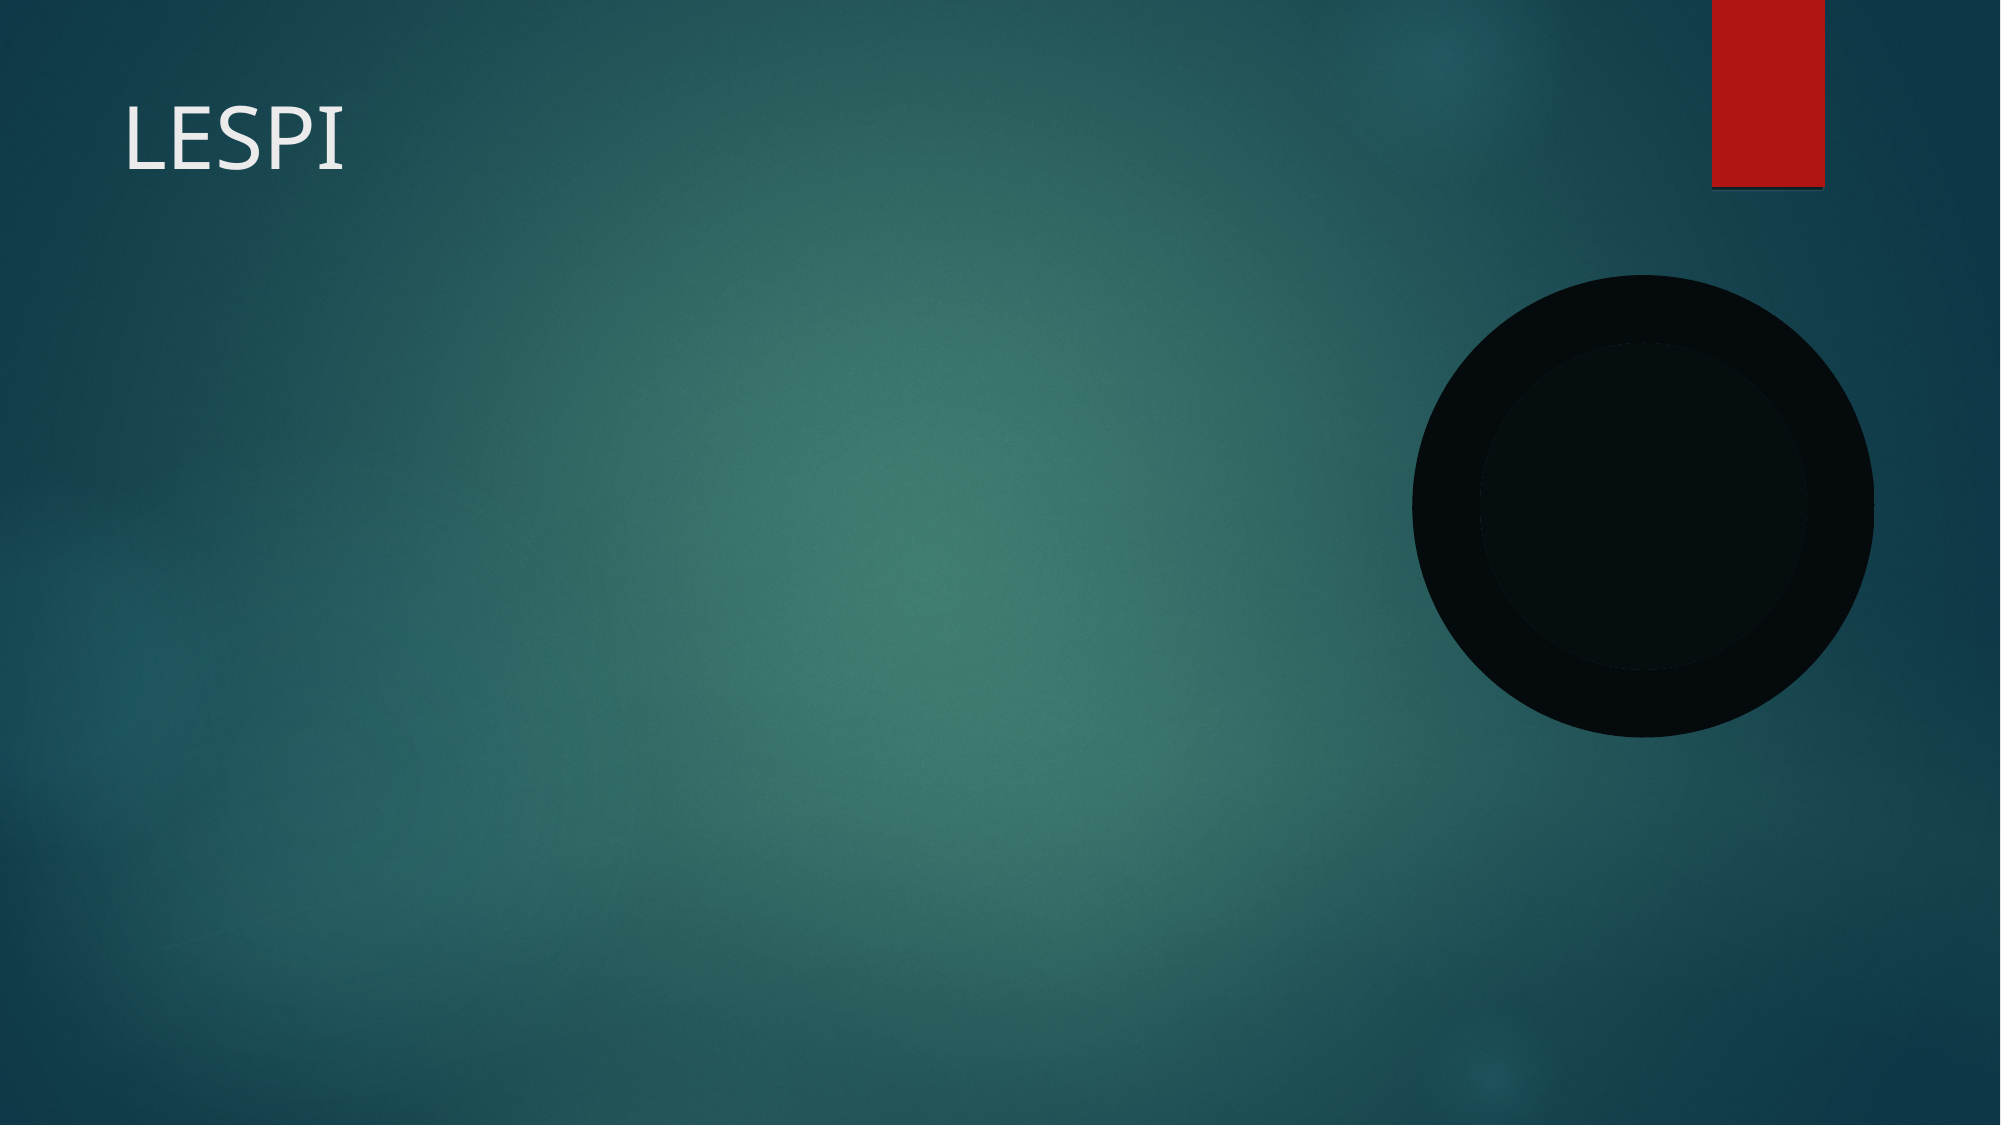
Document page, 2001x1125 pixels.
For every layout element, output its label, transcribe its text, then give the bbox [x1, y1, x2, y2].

title LESPI [106, 74, 1649, 305]
